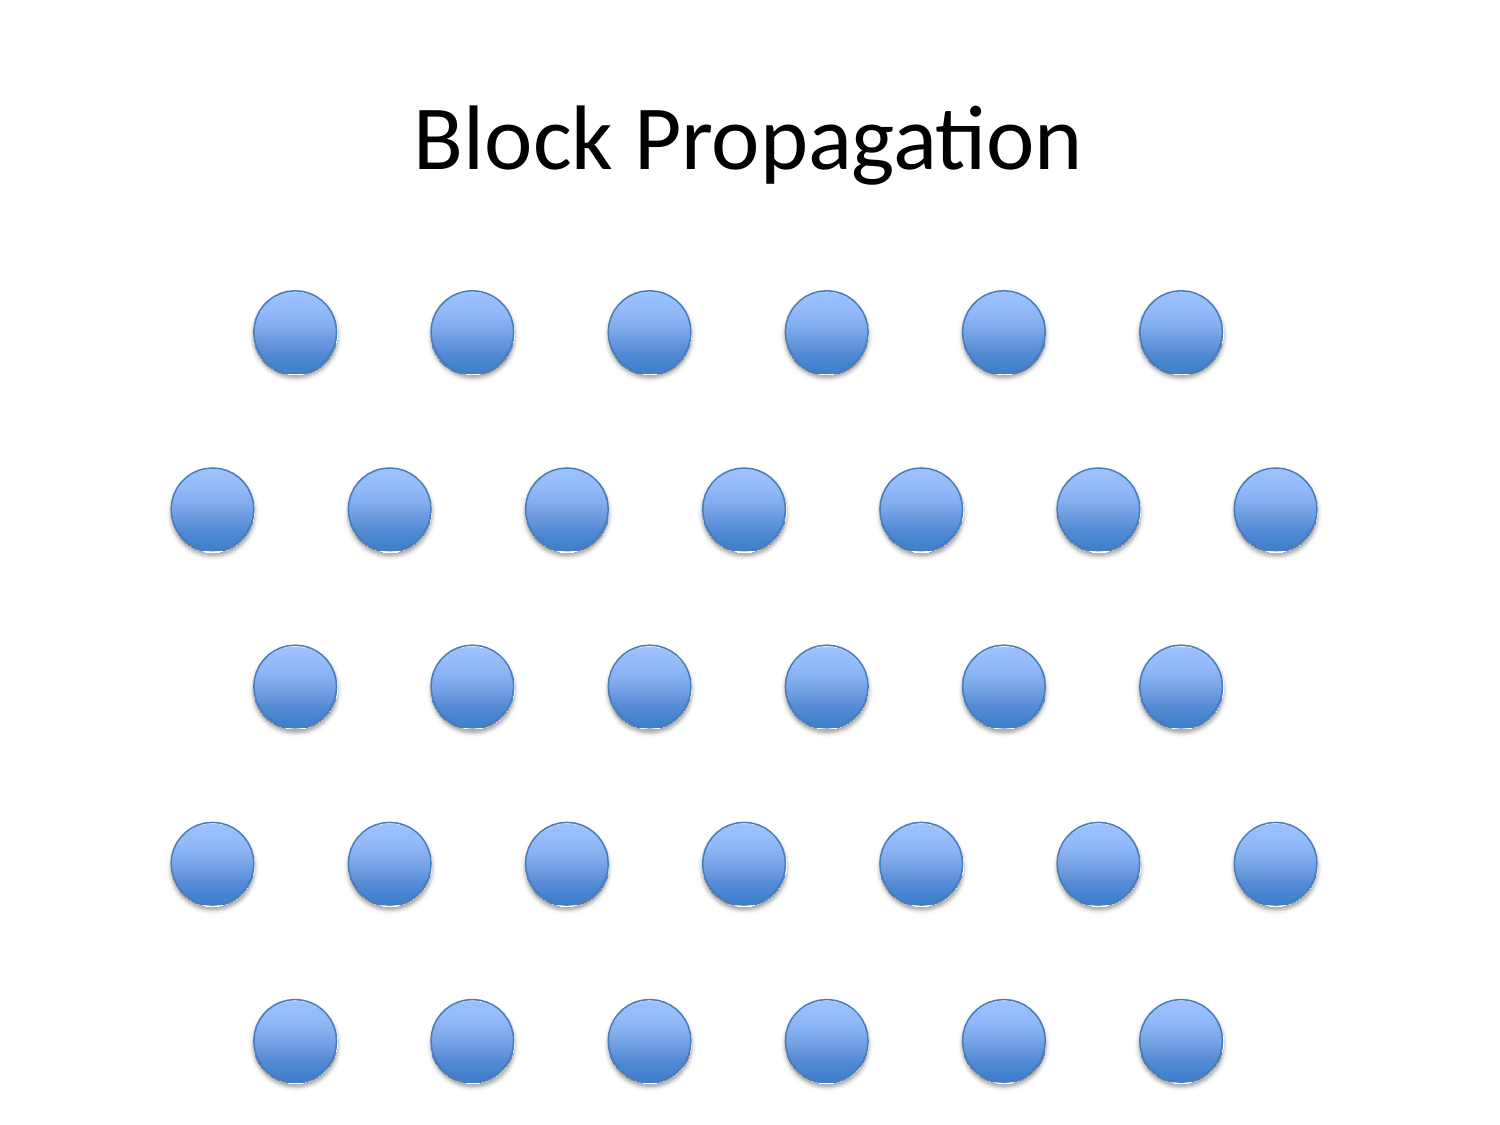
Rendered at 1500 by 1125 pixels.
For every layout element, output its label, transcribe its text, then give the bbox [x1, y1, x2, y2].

text_box [694, 818, 794, 917]
text_box [1049, 818, 1148, 917]
text_box [1131, 286, 1231, 385]
text_box [1131, 641, 1231, 740]
text_box [694, 463, 794, 563]
text_box [423, 286, 522, 385]
text_box [1226, 463, 1325, 563]
text_box [340, 463, 439, 563]
text_box [872, 818, 971, 917]
text_box [517, 818, 616, 917]
text_box [423, 995, 522, 1094]
text_box [245, 286, 345, 385]
text_box [600, 995, 699, 1094]
text_box [245, 641, 345, 740]
text_box [954, 286, 1053, 385]
text_box [600, 641, 699, 740]
text_box [777, 641, 876, 740]
text_box [954, 641, 1053, 740]
text_box [517, 463, 616, 563]
text_box [163, 463, 262, 563]
text_box [954, 995, 1053, 1094]
text_box [872, 463, 971, 563]
text_box [600, 286, 699, 385]
text_box [777, 286, 876, 385]
text_box [1131, 995, 1231, 1094]
title Block Propagation [90, 33, 1410, 266]
text_box [423, 641, 522, 740]
text_box [777, 995, 876, 1094]
text_box [340, 818, 439, 917]
text_box [163, 818, 262, 917]
text_box [1226, 818, 1325, 917]
text_box [1049, 463, 1148, 563]
text_box [245, 995, 345, 1094]
